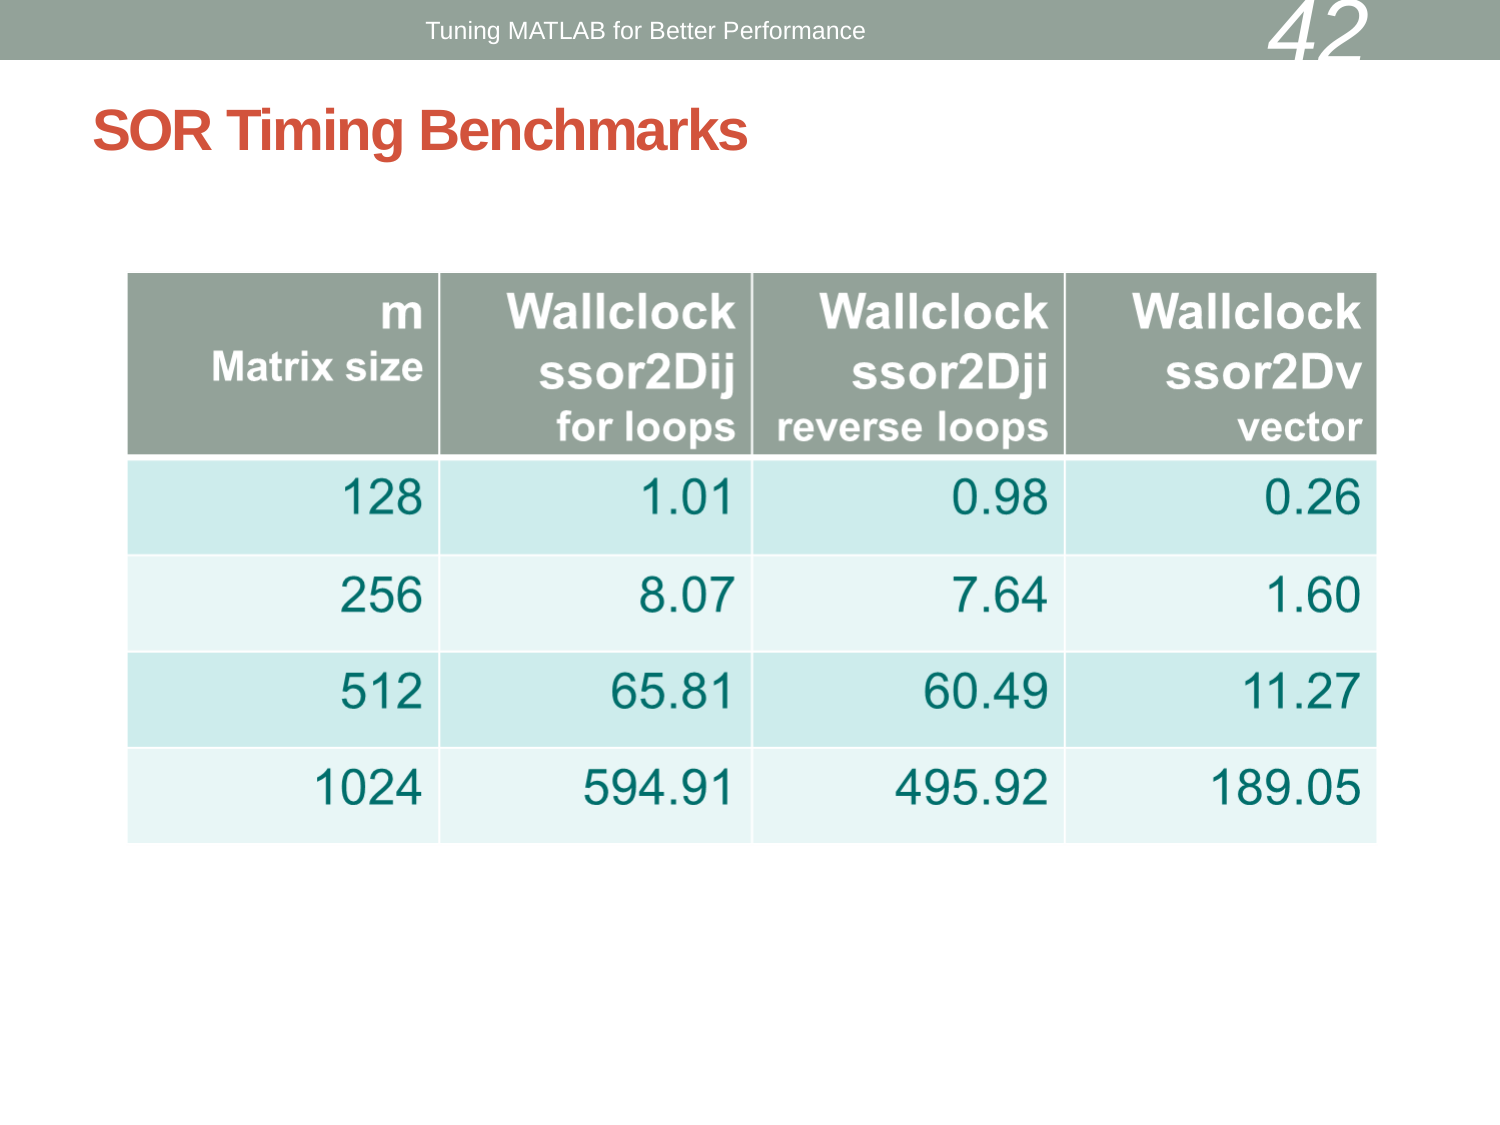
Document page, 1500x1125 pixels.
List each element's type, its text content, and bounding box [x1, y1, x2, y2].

picture [126, 265, 1378, 847]
title SOR Timing Benchmarks [77, 66, 1357, 188]
slide_number <number> [1252, 0, 1428, 54]
footer Tuning MATLAB for Better Performance [410, 3, 1086, 57]
